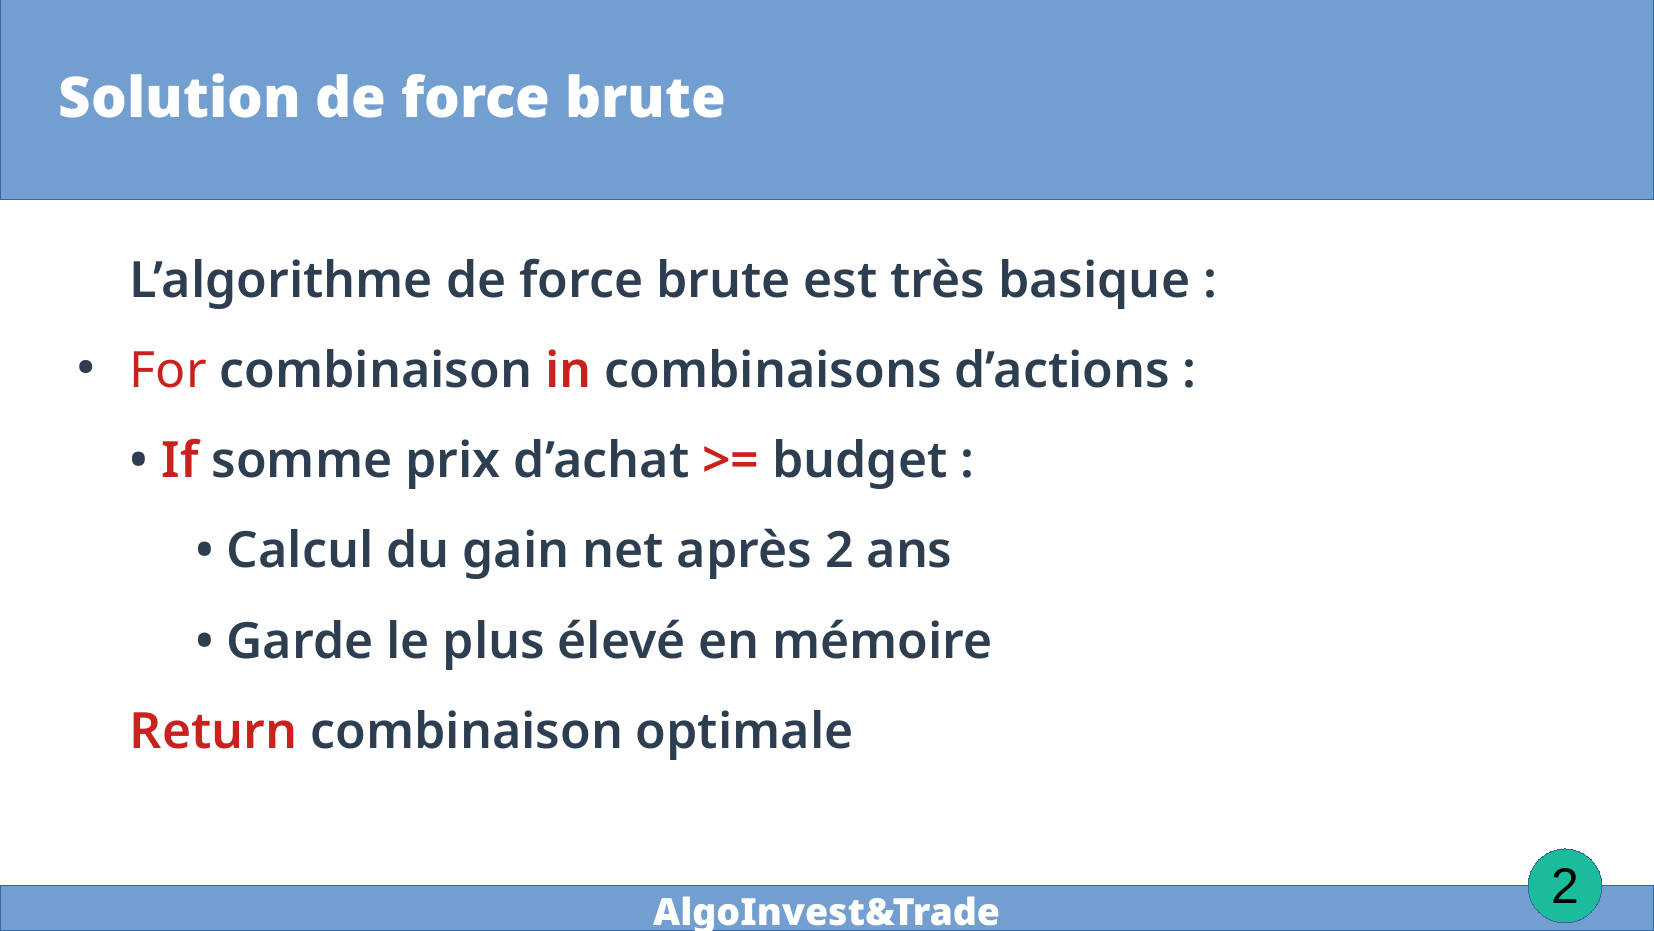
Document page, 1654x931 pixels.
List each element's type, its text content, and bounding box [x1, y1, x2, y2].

title Solution de force brute [59, 37, 1595, 155]
list L’algorithme de force brute est très basique : For combinaison in combinaisons d’actions : • If somme prix d’achat >= budget : • Calcul du gain net après 2 ans • Garde le plus élevé en mémoire Return combinaison optimale [59, 243, 1595, 864]
